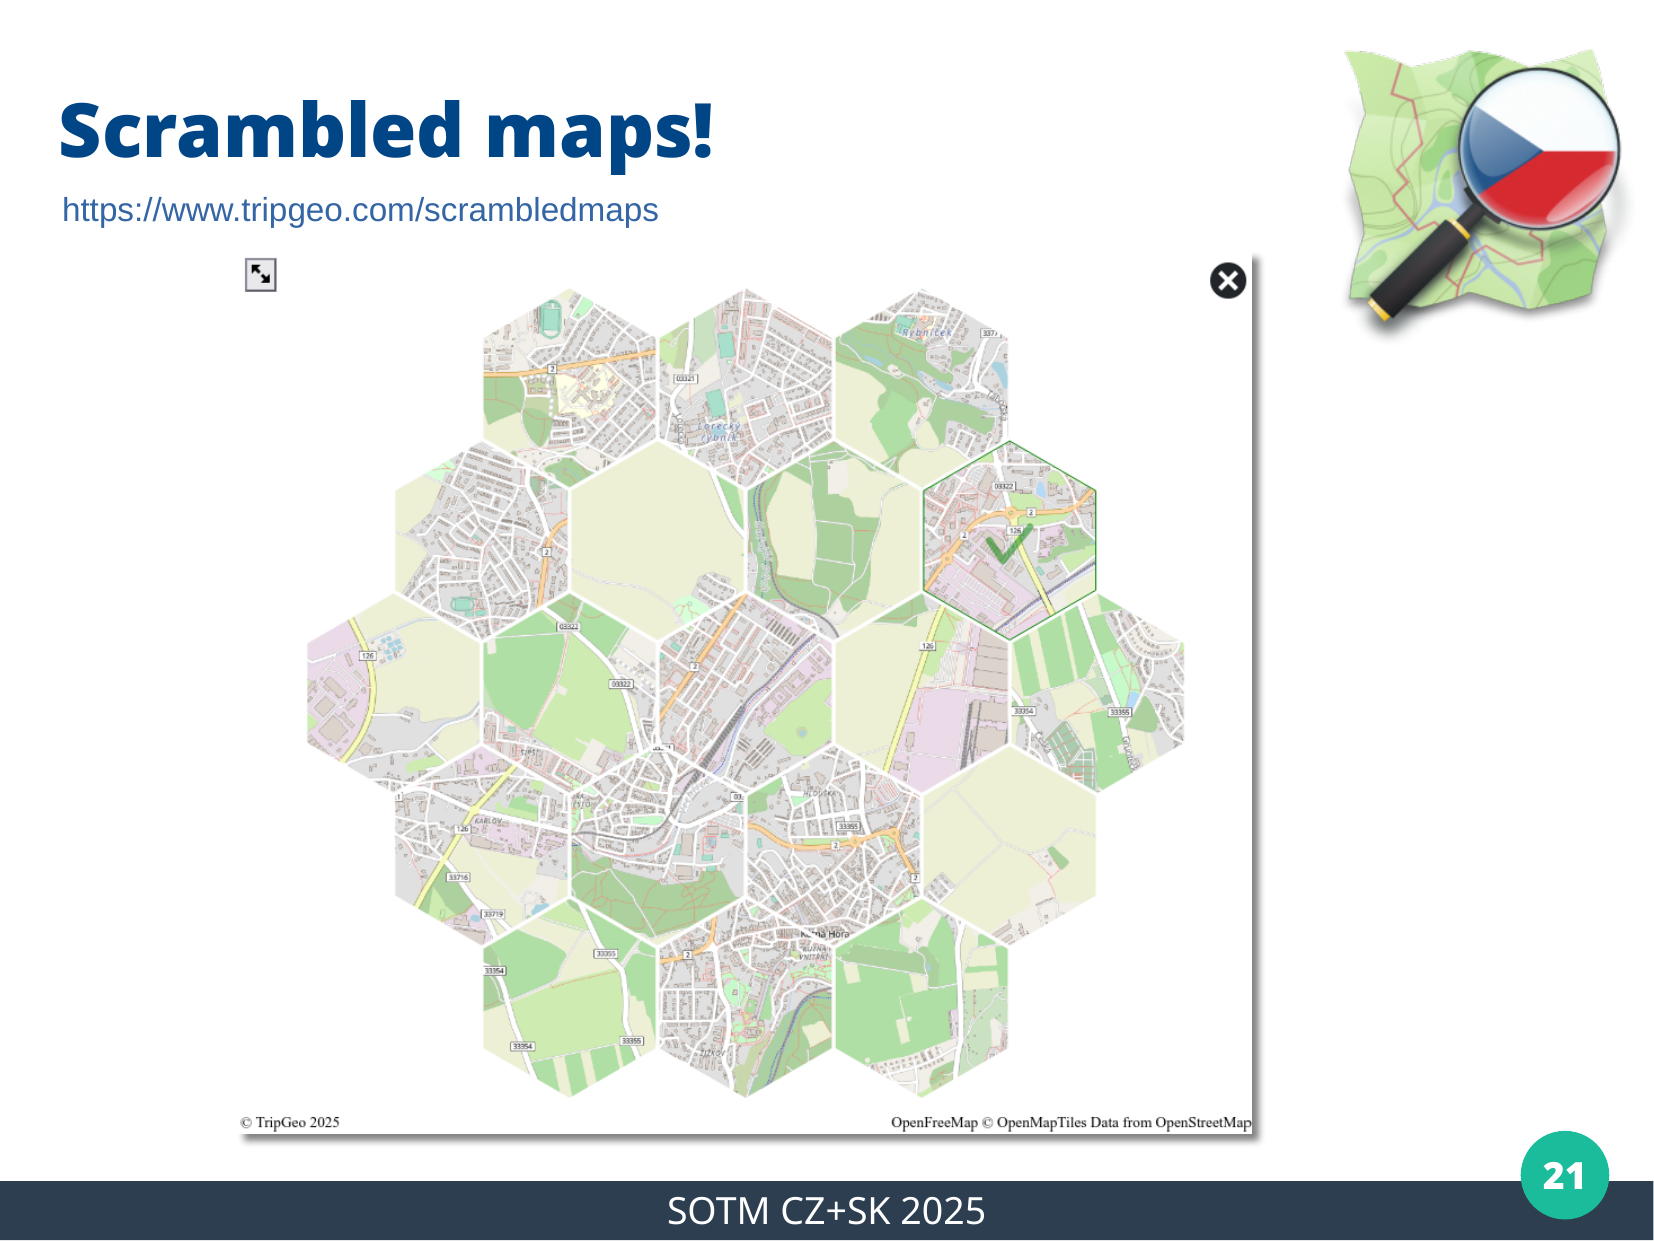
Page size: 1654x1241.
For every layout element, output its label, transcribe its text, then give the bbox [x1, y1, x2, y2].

picture [236, 249, 1252, 1134]
picture [1334, 49, 1635, 350]
title Scrambled maps! [59, 49, 1347, 207]
text_box https://www.tripgeo.com/scrambledmaps [47, 184, 745, 237]
